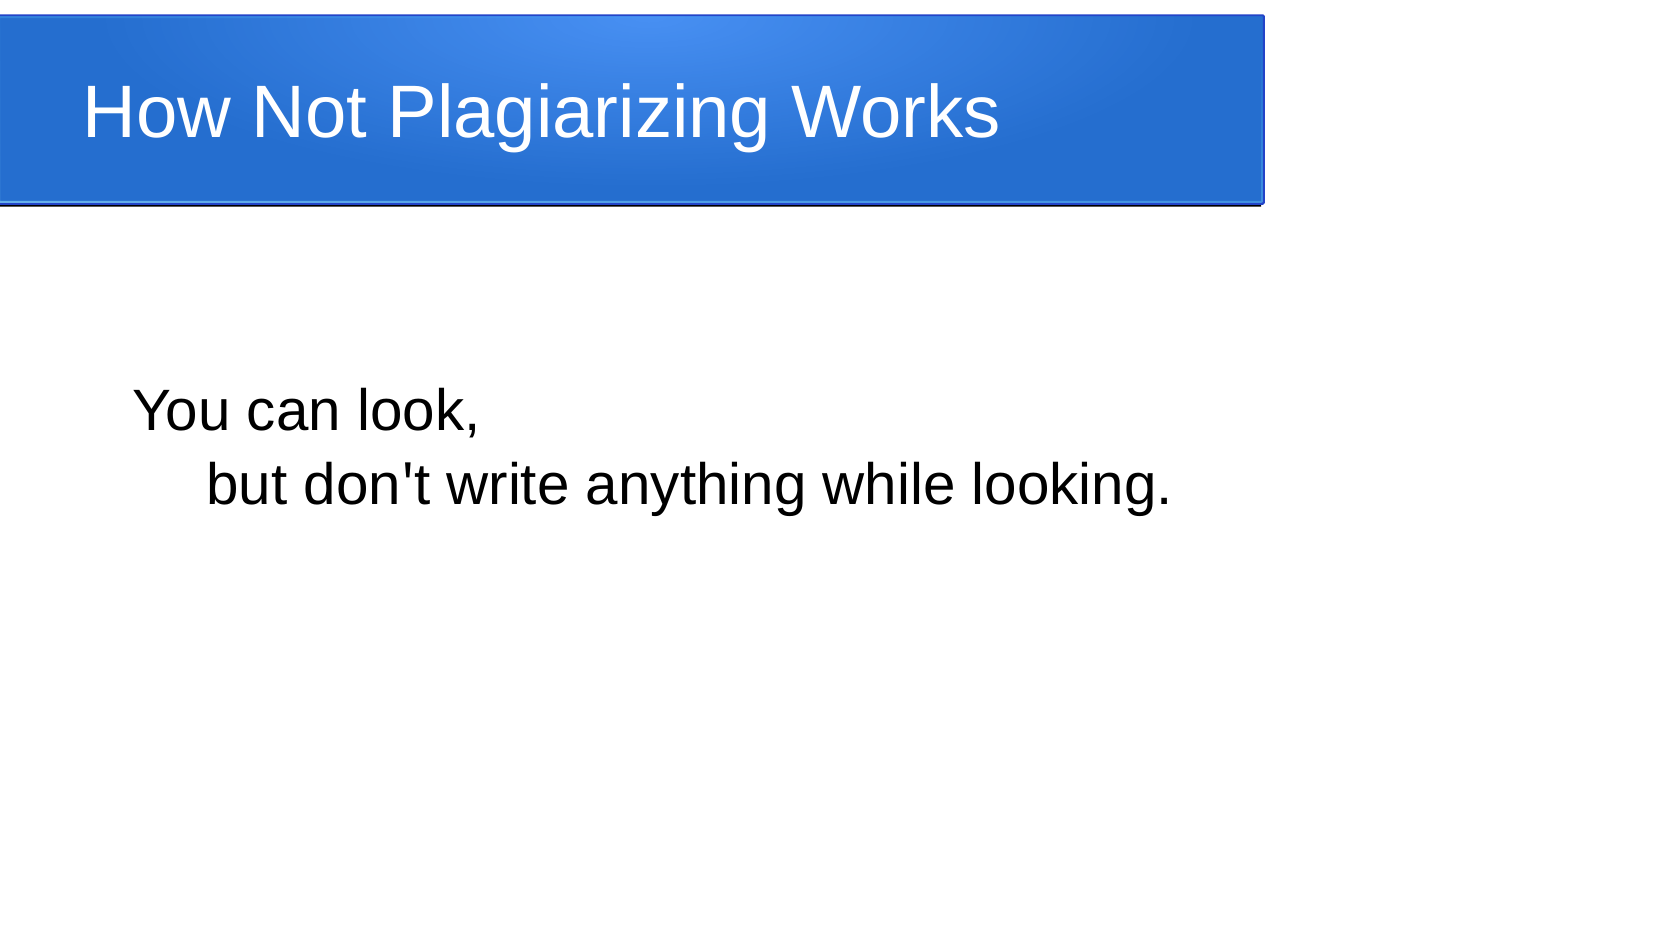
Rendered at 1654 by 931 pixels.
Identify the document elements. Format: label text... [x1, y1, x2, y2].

text_box You can look, but don't write anything while looking. [117, 370, 1188, 515]
title How Not Plagiarizing Works [82, 35, 1235, 189]
